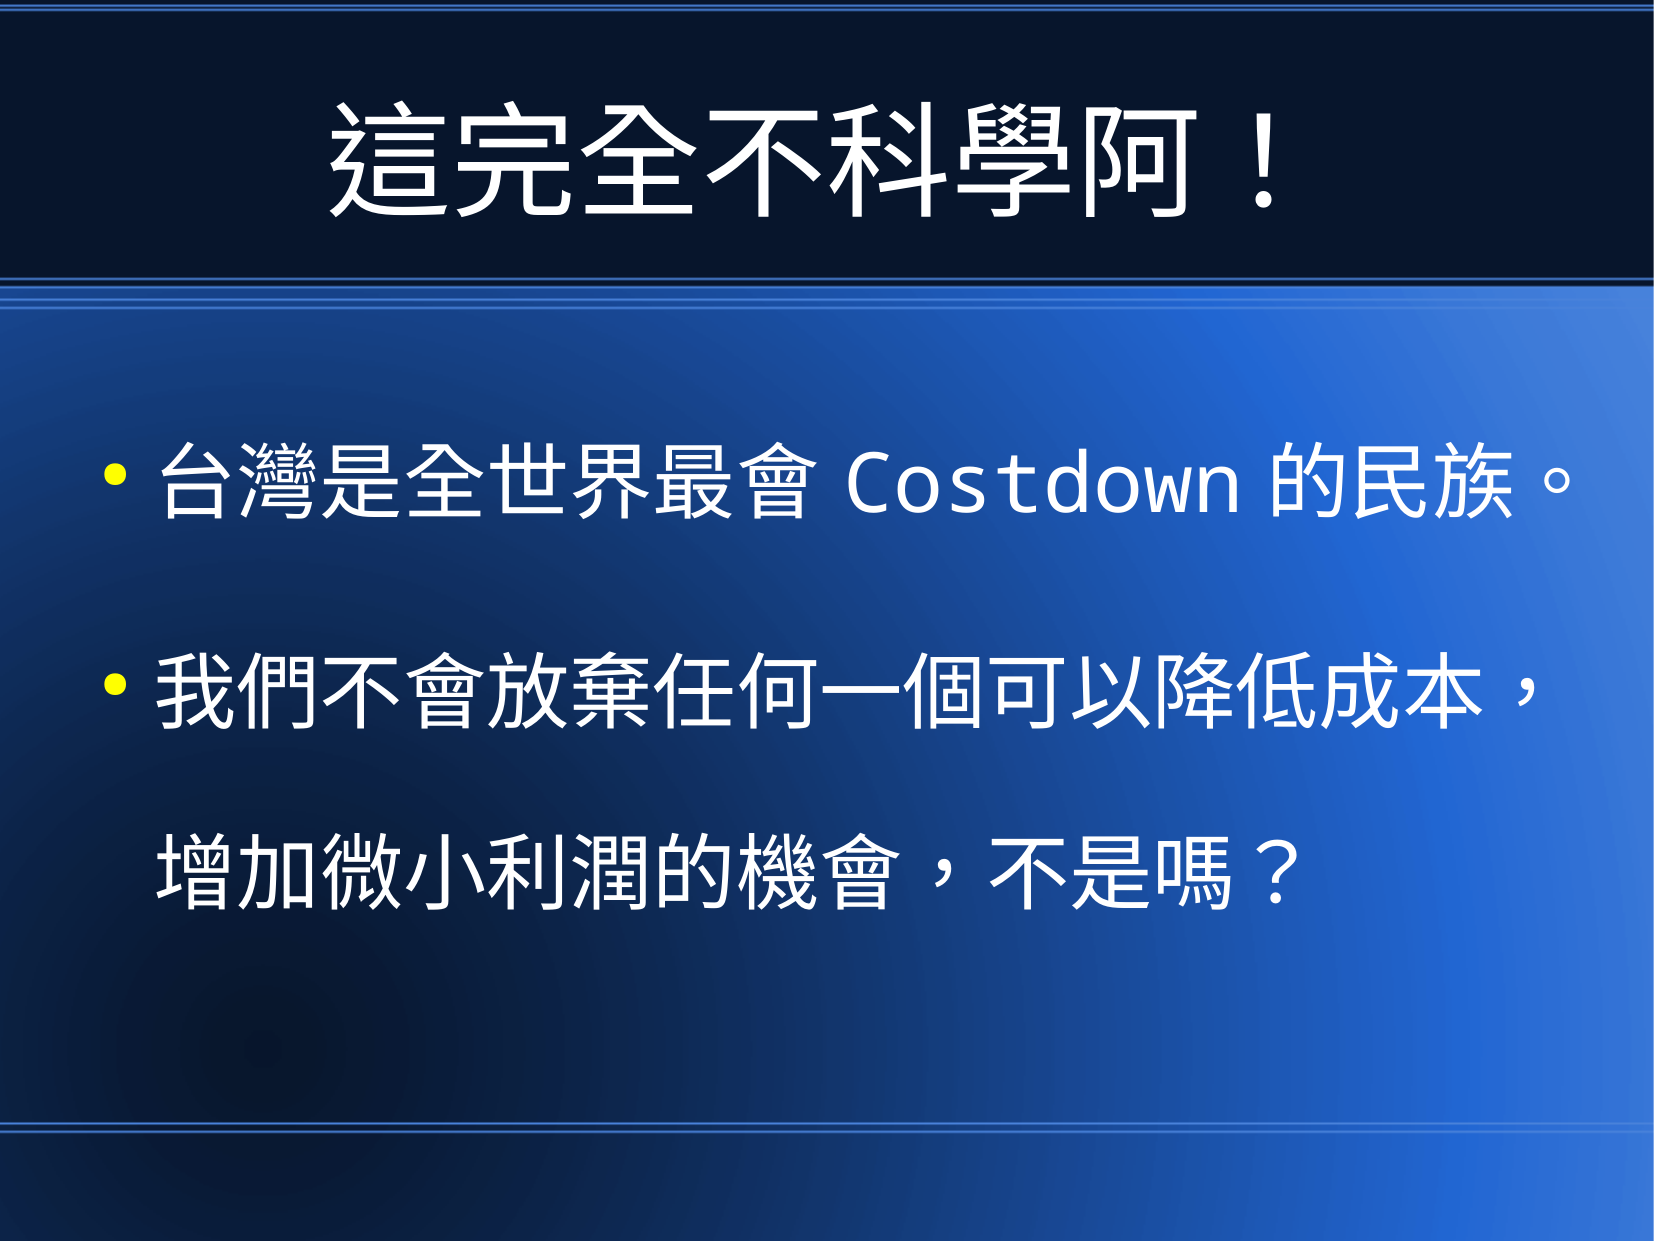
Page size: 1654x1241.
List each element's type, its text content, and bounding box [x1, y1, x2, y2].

picture [0, 0, 1654, 1241]
title 這完全不科學阿！ [82, 49, 1571, 257]
list 台灣是全世界最會Costdown的民族。 我們不會放棄任何一個可以降低成本，增加微小利潤的機會，不是嗎？ [82, 355, 1630, 1241]
